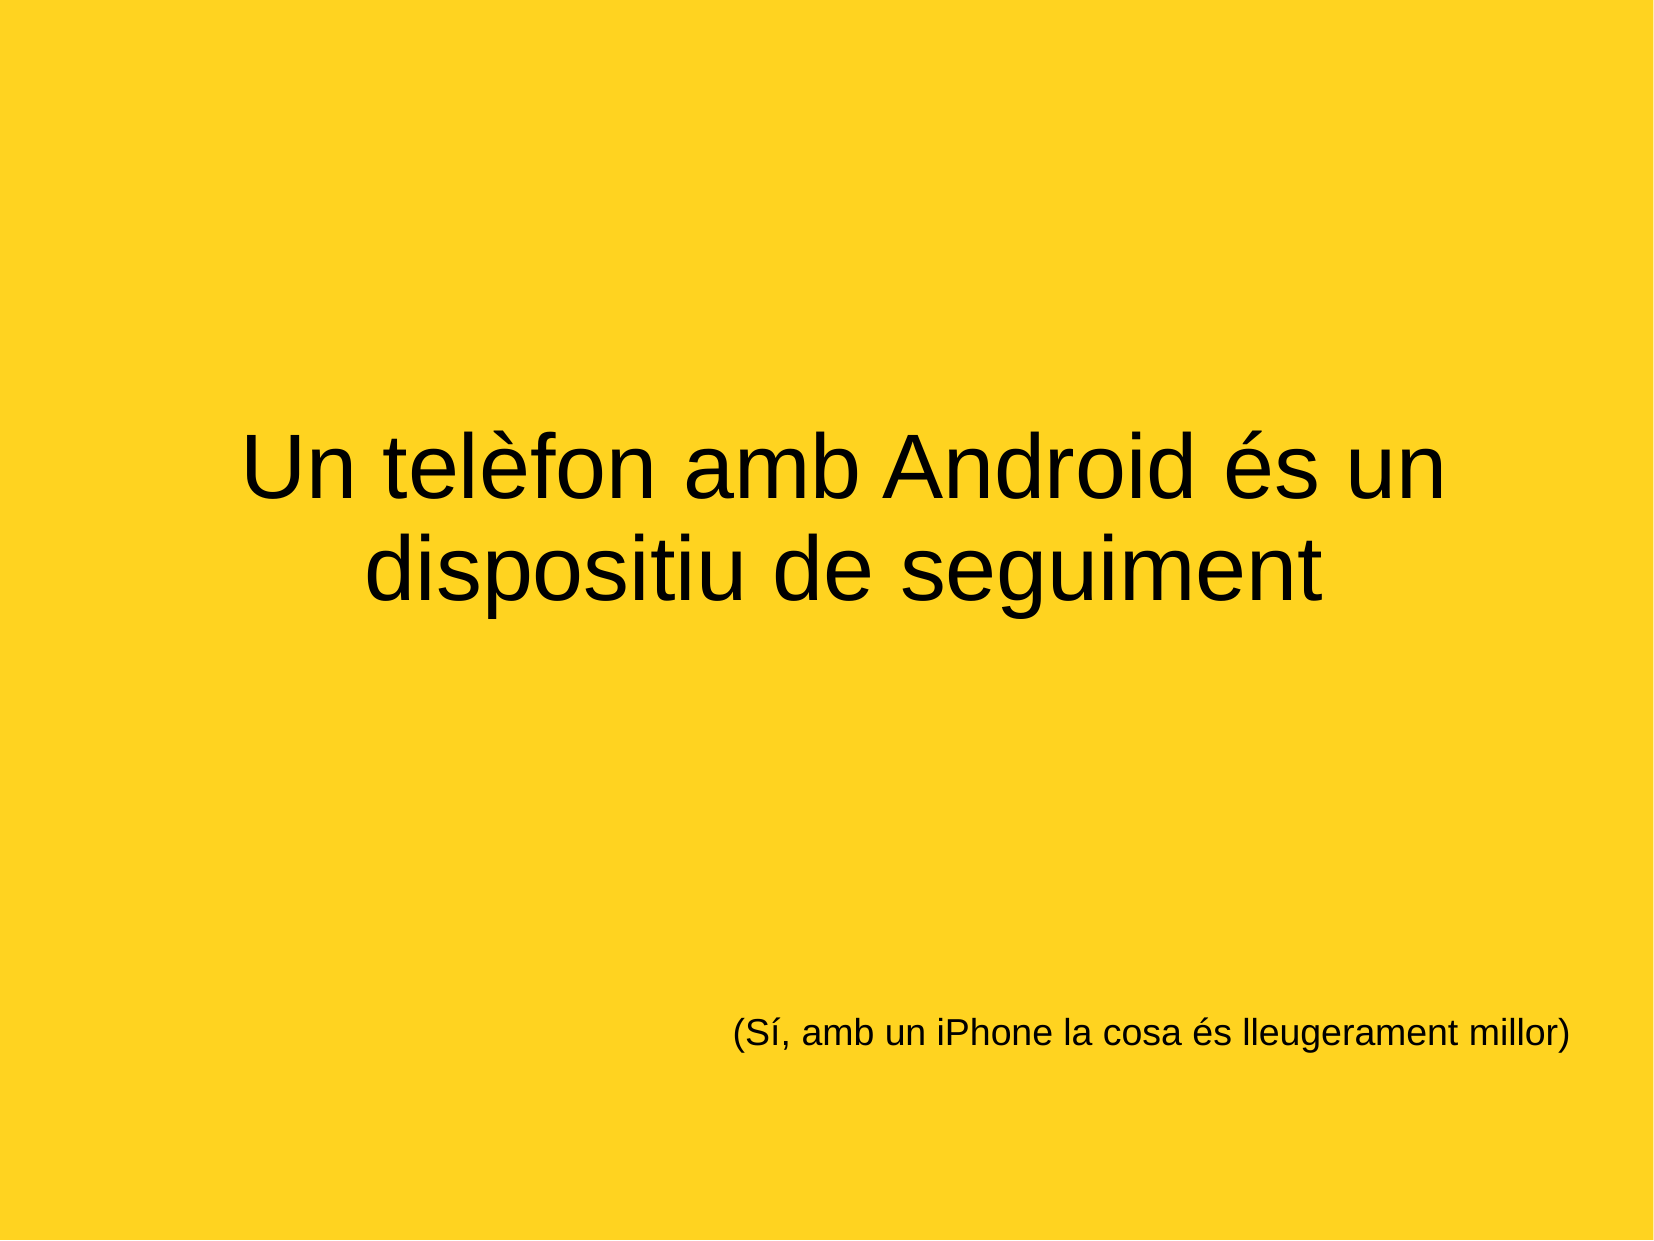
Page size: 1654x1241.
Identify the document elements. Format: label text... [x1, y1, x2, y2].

subtitle Un telèfon amb Android és un dispositiu de seguiment (Sí, amb un iPhone la cosa és lleugerament millor) [82, 5, 1571, 1054]
